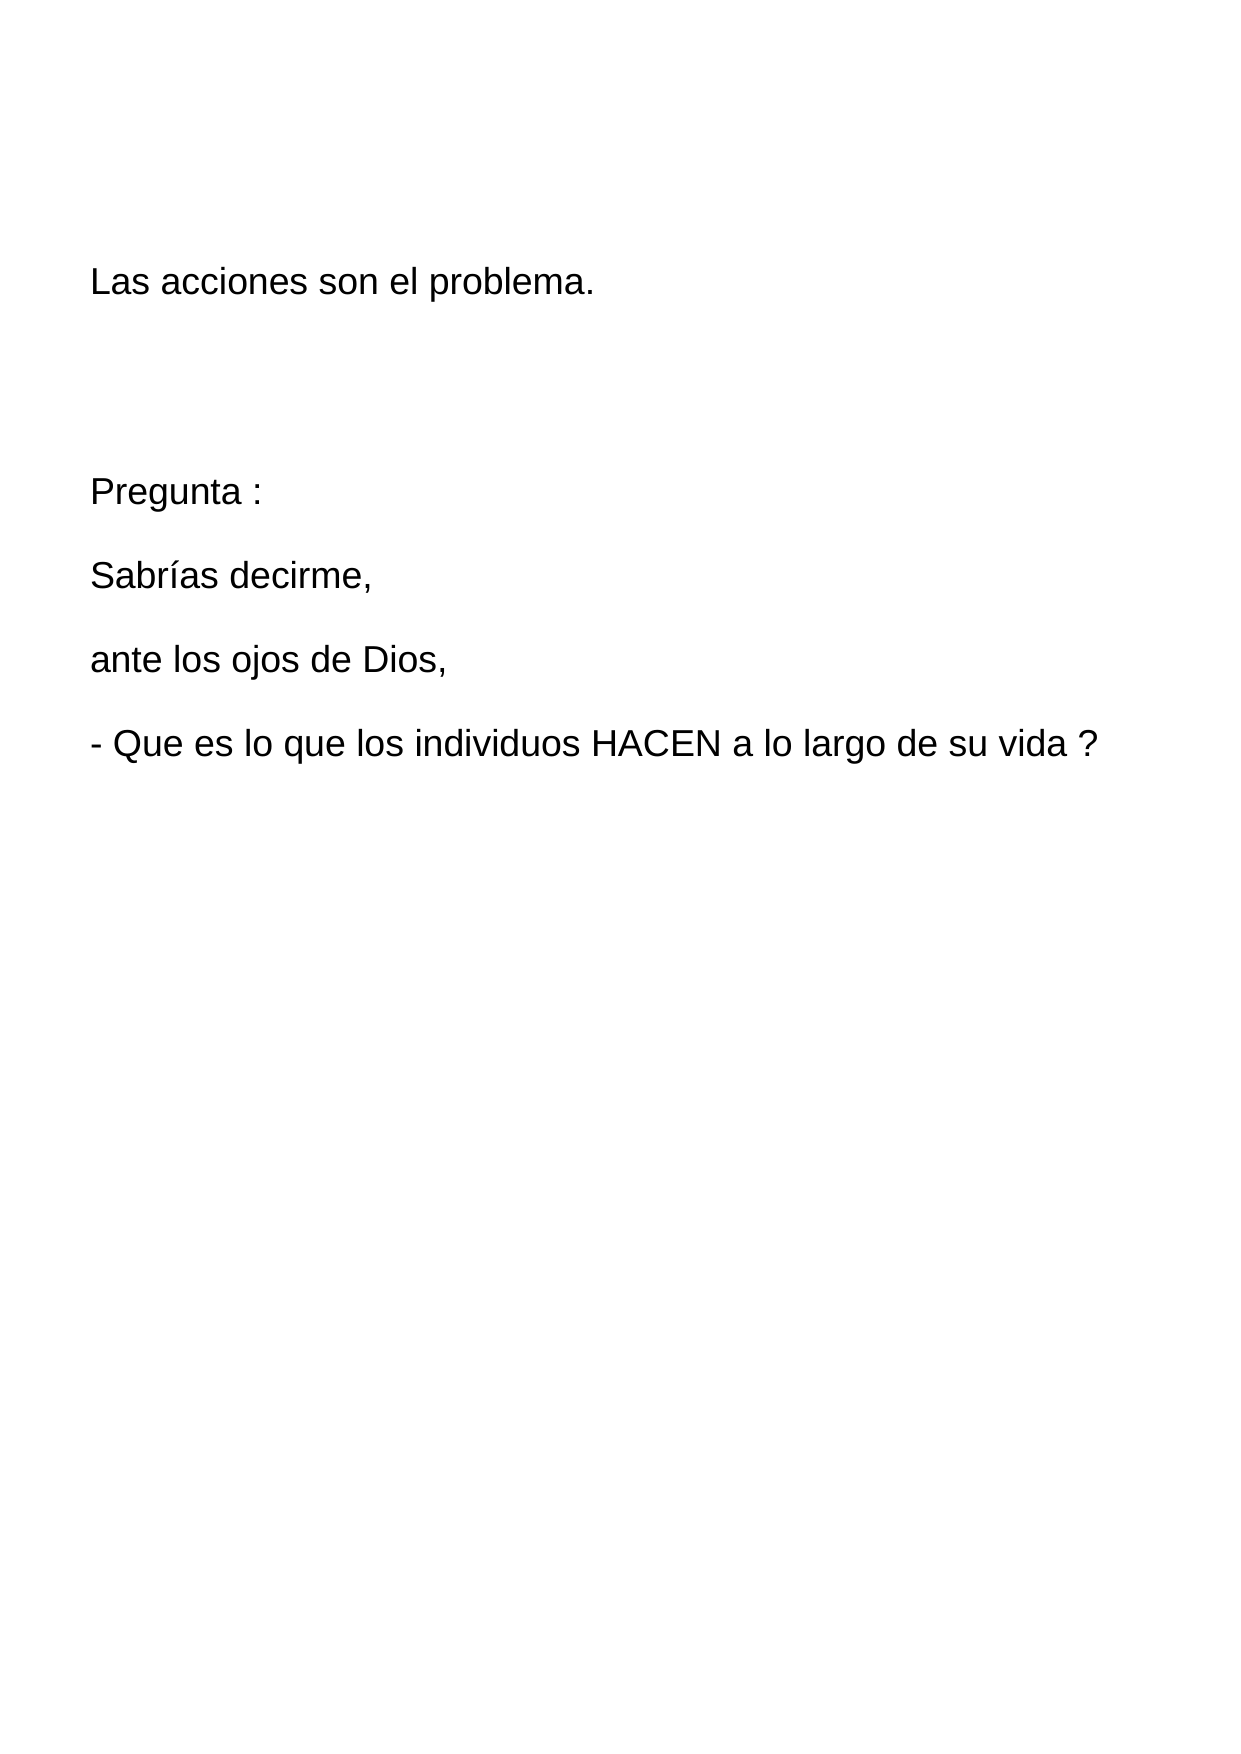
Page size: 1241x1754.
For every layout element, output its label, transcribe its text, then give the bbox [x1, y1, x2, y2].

text_box Las acciones son el problema. Pregunta : Sabrías decirme, ante los ojos de Dios, - Que es lo que los individuos HACEN a lo largo de su vida ? [75, 253, 1114, 898]
